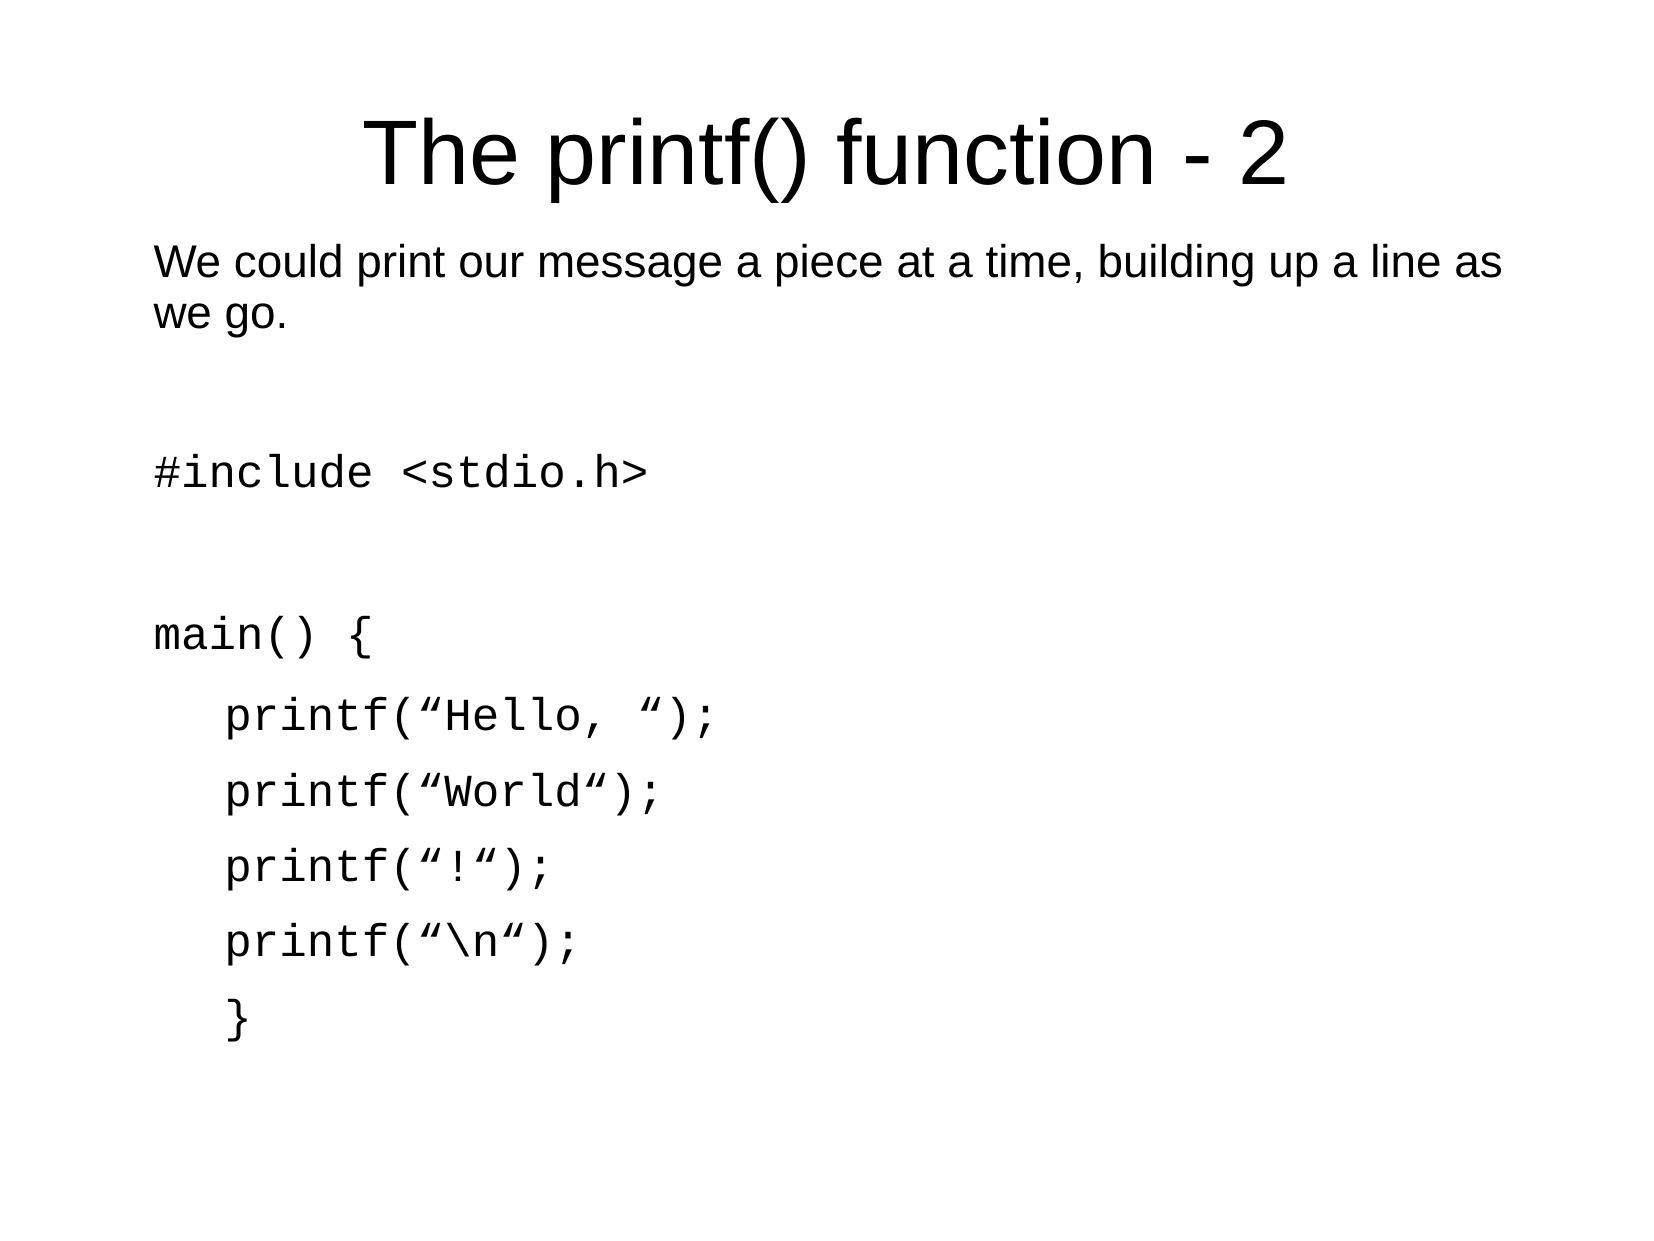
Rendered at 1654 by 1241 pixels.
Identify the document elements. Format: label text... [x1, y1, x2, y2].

title The printf() function - 2 [82, 49, 1571, 257]
list We could print our message a piece at a time, building up a line as we go. #include <stdio.h> main() { printf(“Hello, “); printf(“World“); printf(“!“); printf(“\n“); } [82, 236, 1538, 1158]
